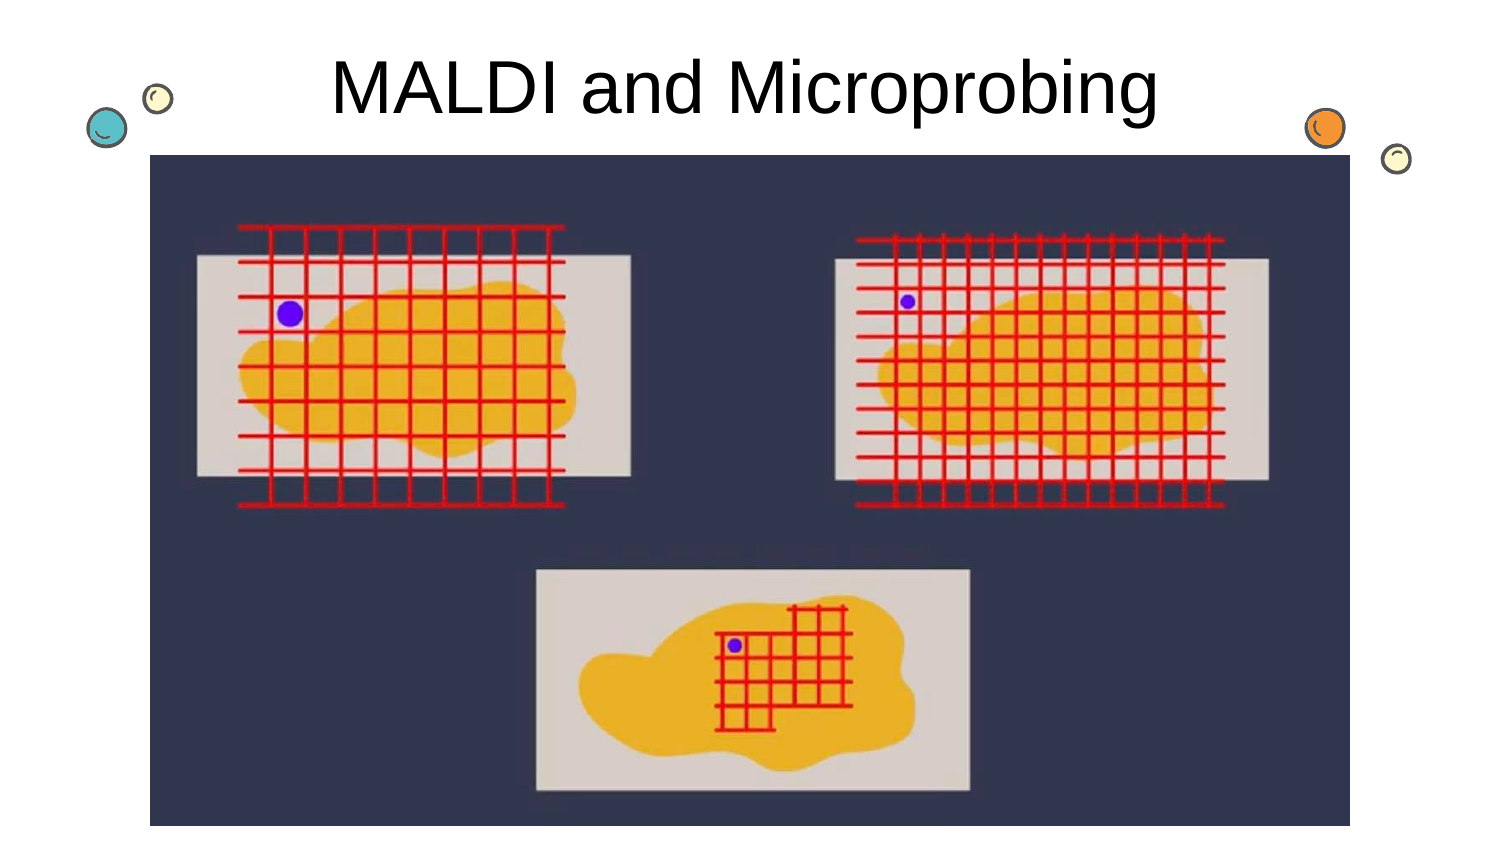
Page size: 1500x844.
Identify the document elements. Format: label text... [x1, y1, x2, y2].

picture [150, 155, 1351, 826]
title MALDI and Microprobing [96, 41, 1396, 136]
